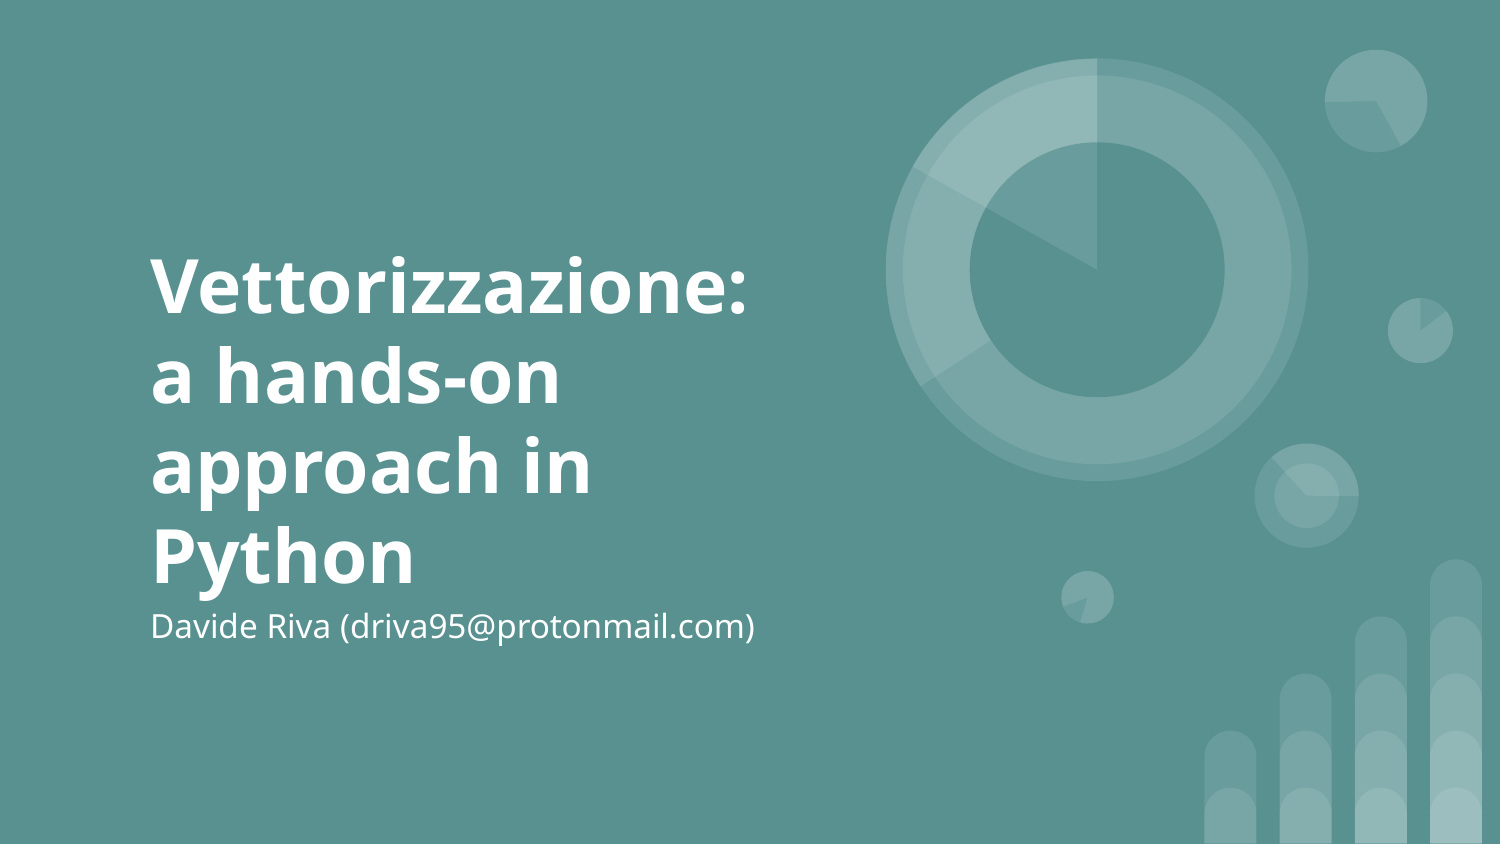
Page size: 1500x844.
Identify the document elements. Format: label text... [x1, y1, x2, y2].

title Vettorizzazione: a hands-on approach in Python [135, 264, 834, 572]
subtitle Davide Riva (driva95@protonmail.com) [135, 589, 834, 704]
